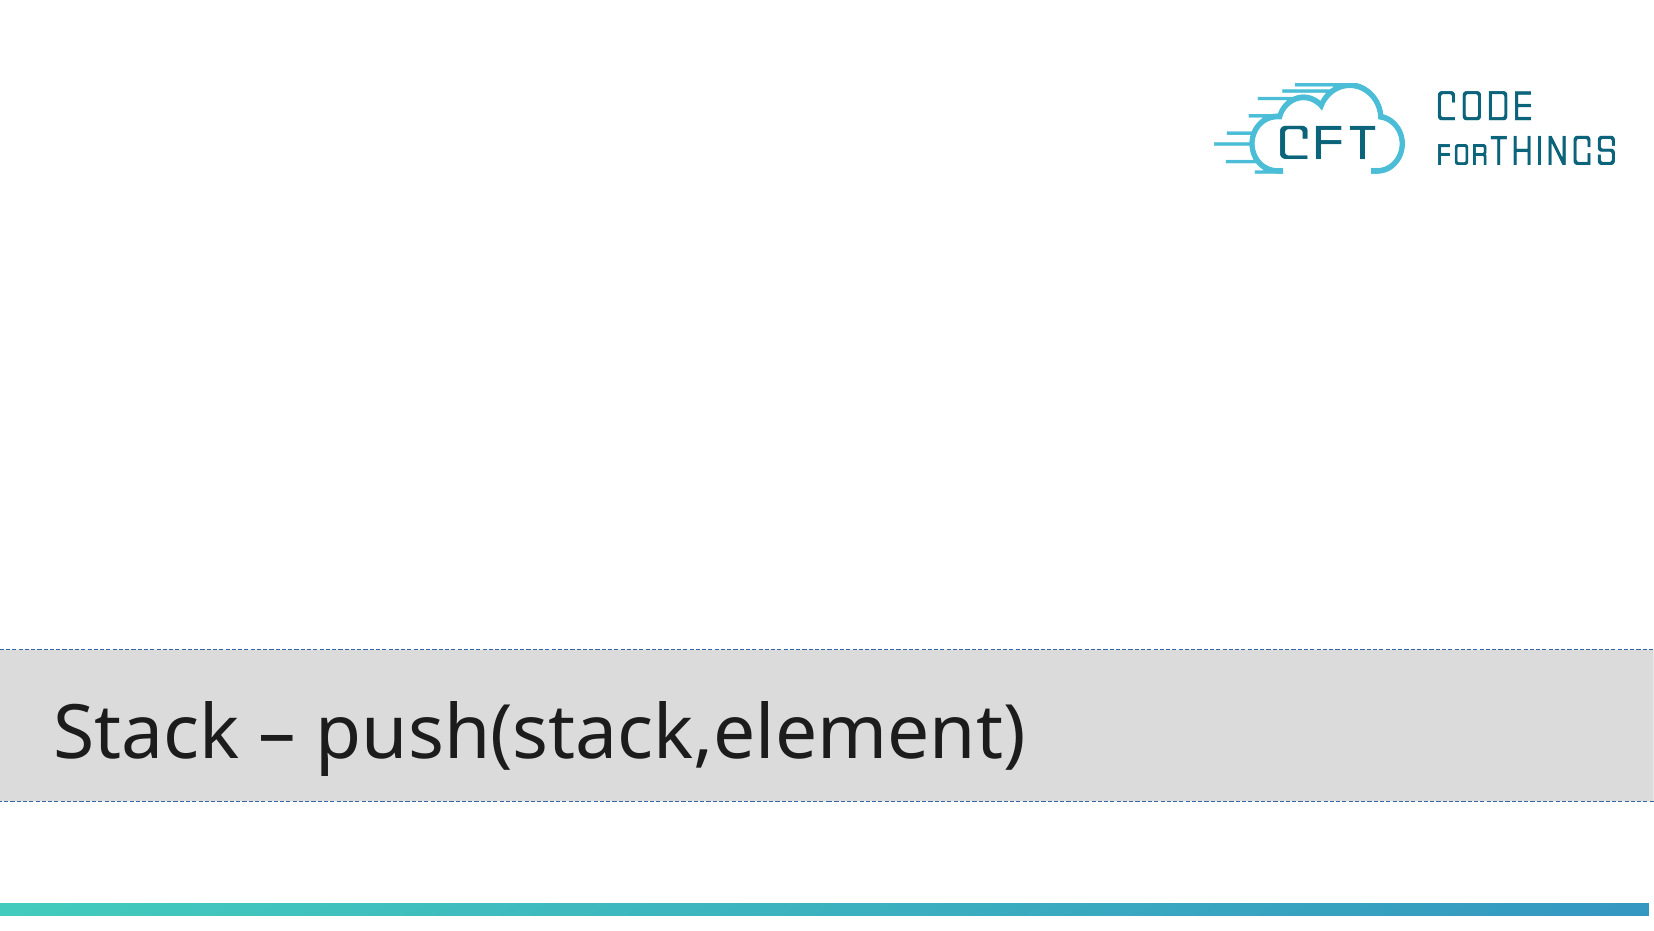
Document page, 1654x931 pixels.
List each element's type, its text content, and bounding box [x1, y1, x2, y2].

title Stack – push(stack,element) [53, 626, 1642, 832]
picture [1214, 83, 1615, 174]
